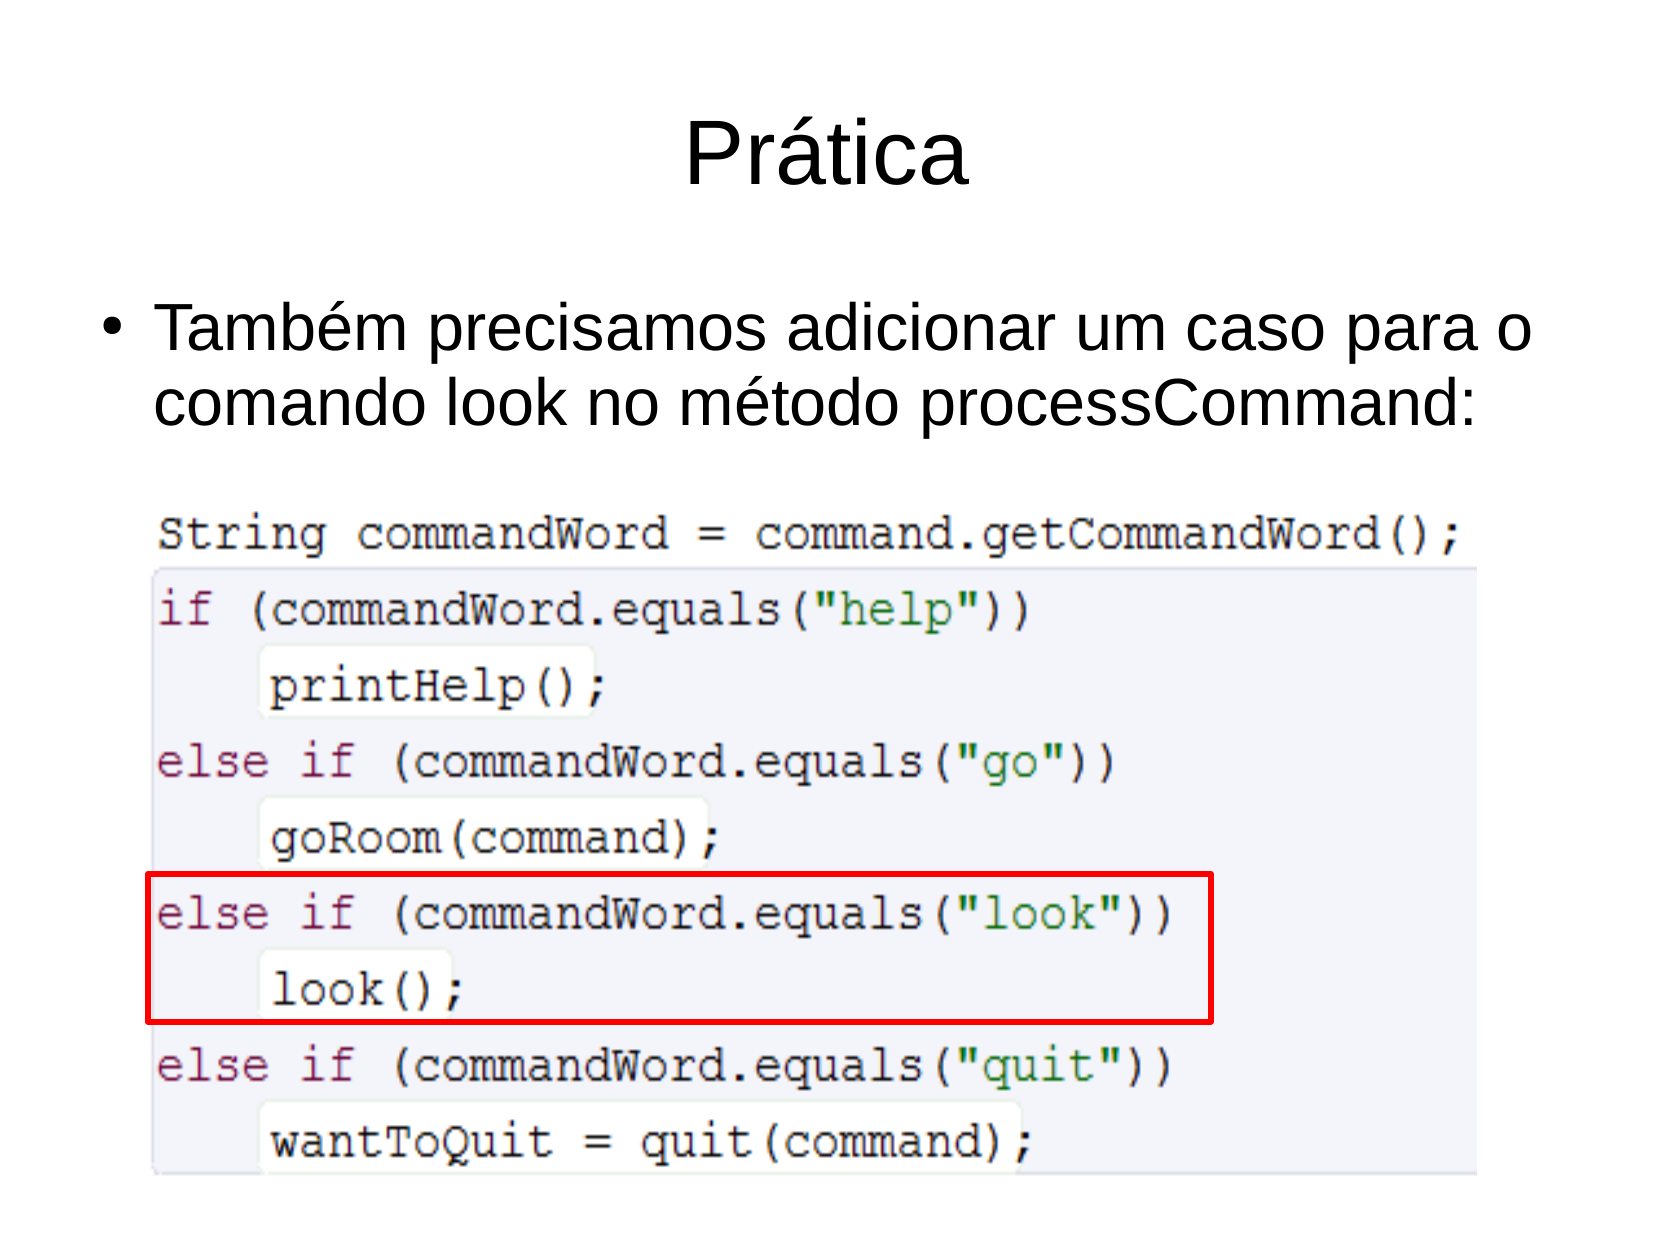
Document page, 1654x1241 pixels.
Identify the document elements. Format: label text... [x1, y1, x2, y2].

picture [151, 877, 1208, 1019]
picture [147, 501, 1477, 1182]
title Prática [82, 49, 1571, 257]
list Também precisamos adicionar um caso para o comando look no método processCommand: [82, 290, 1571, 1109]
